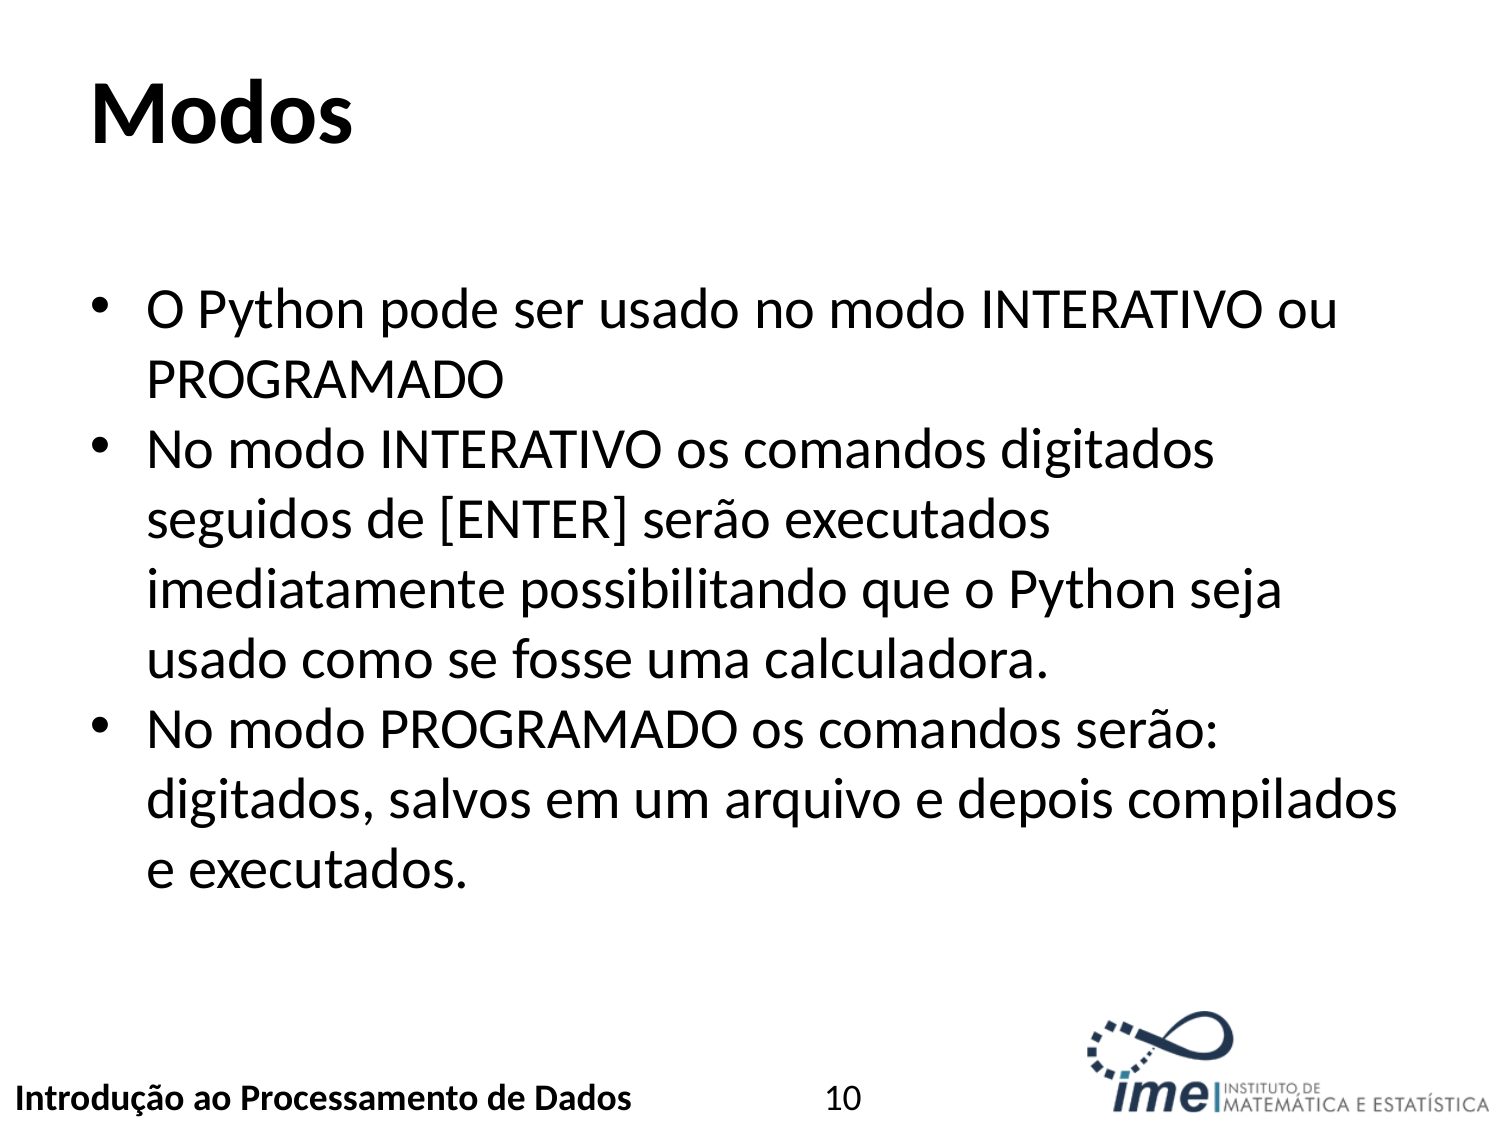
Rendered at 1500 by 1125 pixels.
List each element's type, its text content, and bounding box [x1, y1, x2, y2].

text_box Modos [75, 45, 1425, 233]
text_box O Python pode ser usado no modo INTERATIVO ou PROGRAMADO No modo INTERATIVO os comandos digitados seguidos de [ENTER] serão executados imediatamente possibilitando que o Python seja usado como se fosse uma calculadora. No modo PROGRAMADO os comandos serão: digitados, salvos em um arquivo e depois compilados e executados. [75, 262, 1425, 1005]
text_box <number> [808, 1065, 1159, 1125]
picture [1086, 1011, 1495, 1115]
